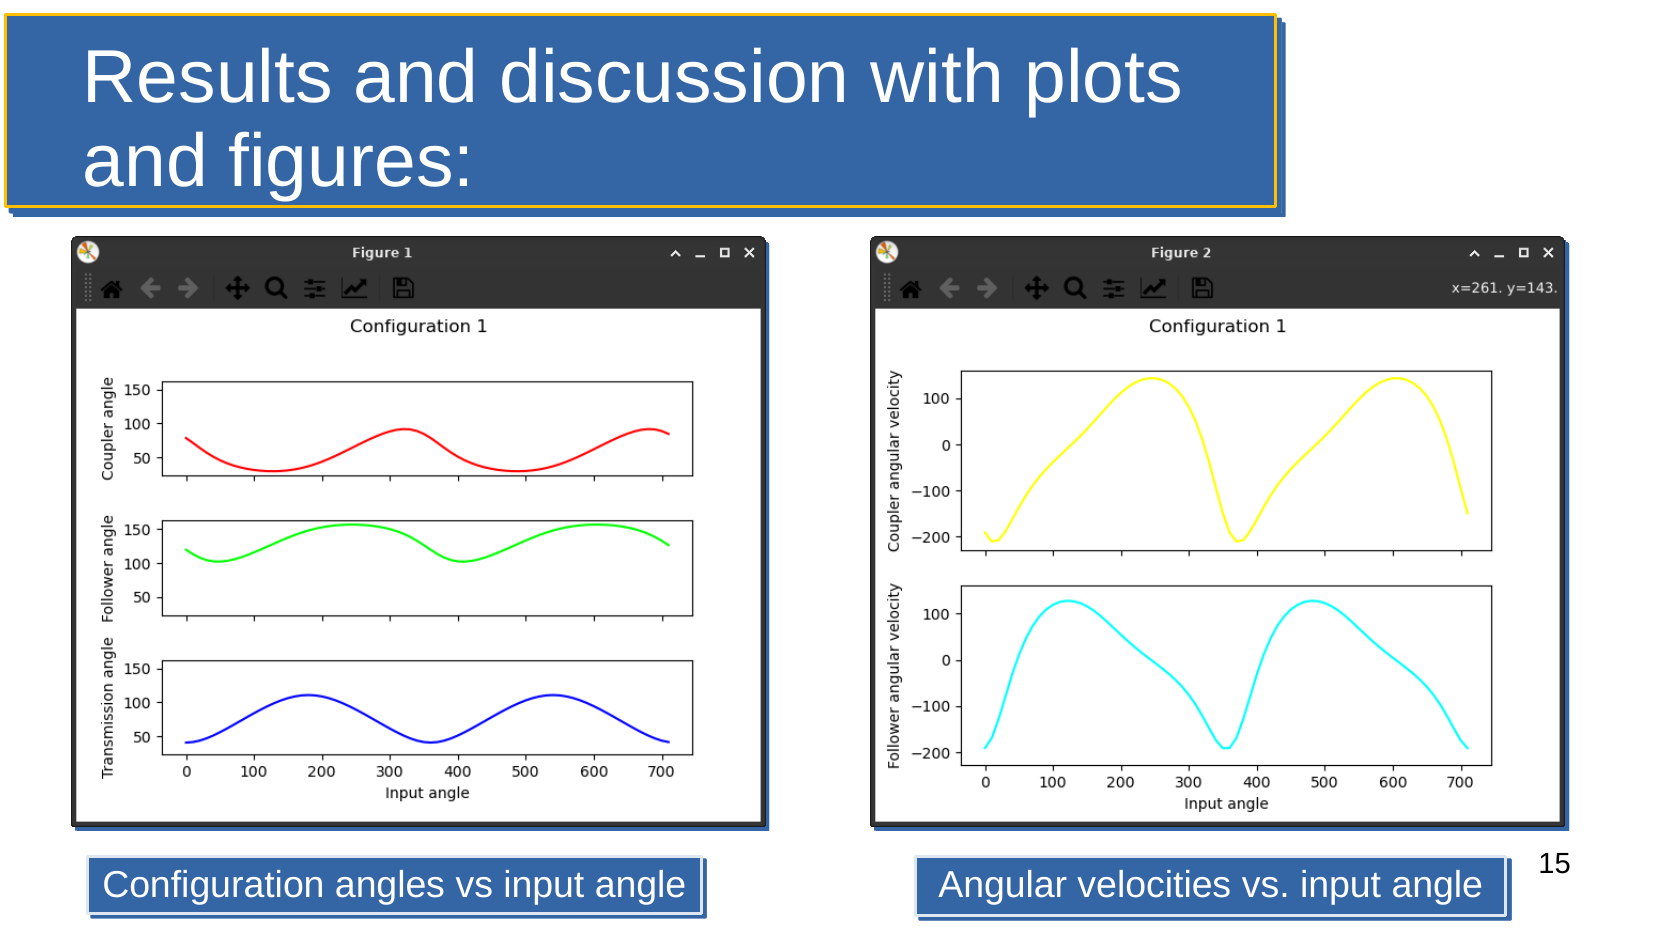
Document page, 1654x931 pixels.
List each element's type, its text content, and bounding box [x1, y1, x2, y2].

text_box Configuration angles vs input angle [87, 856, 702, 914]
picture [870, 236, 1565, 827]
picture [71, 236, 766, 827]
text_box Angular velocities vs. input angle [915, 856, 1506, 916]
title Results and discussion with plots and figures: [82, 34, 1235, 203]
